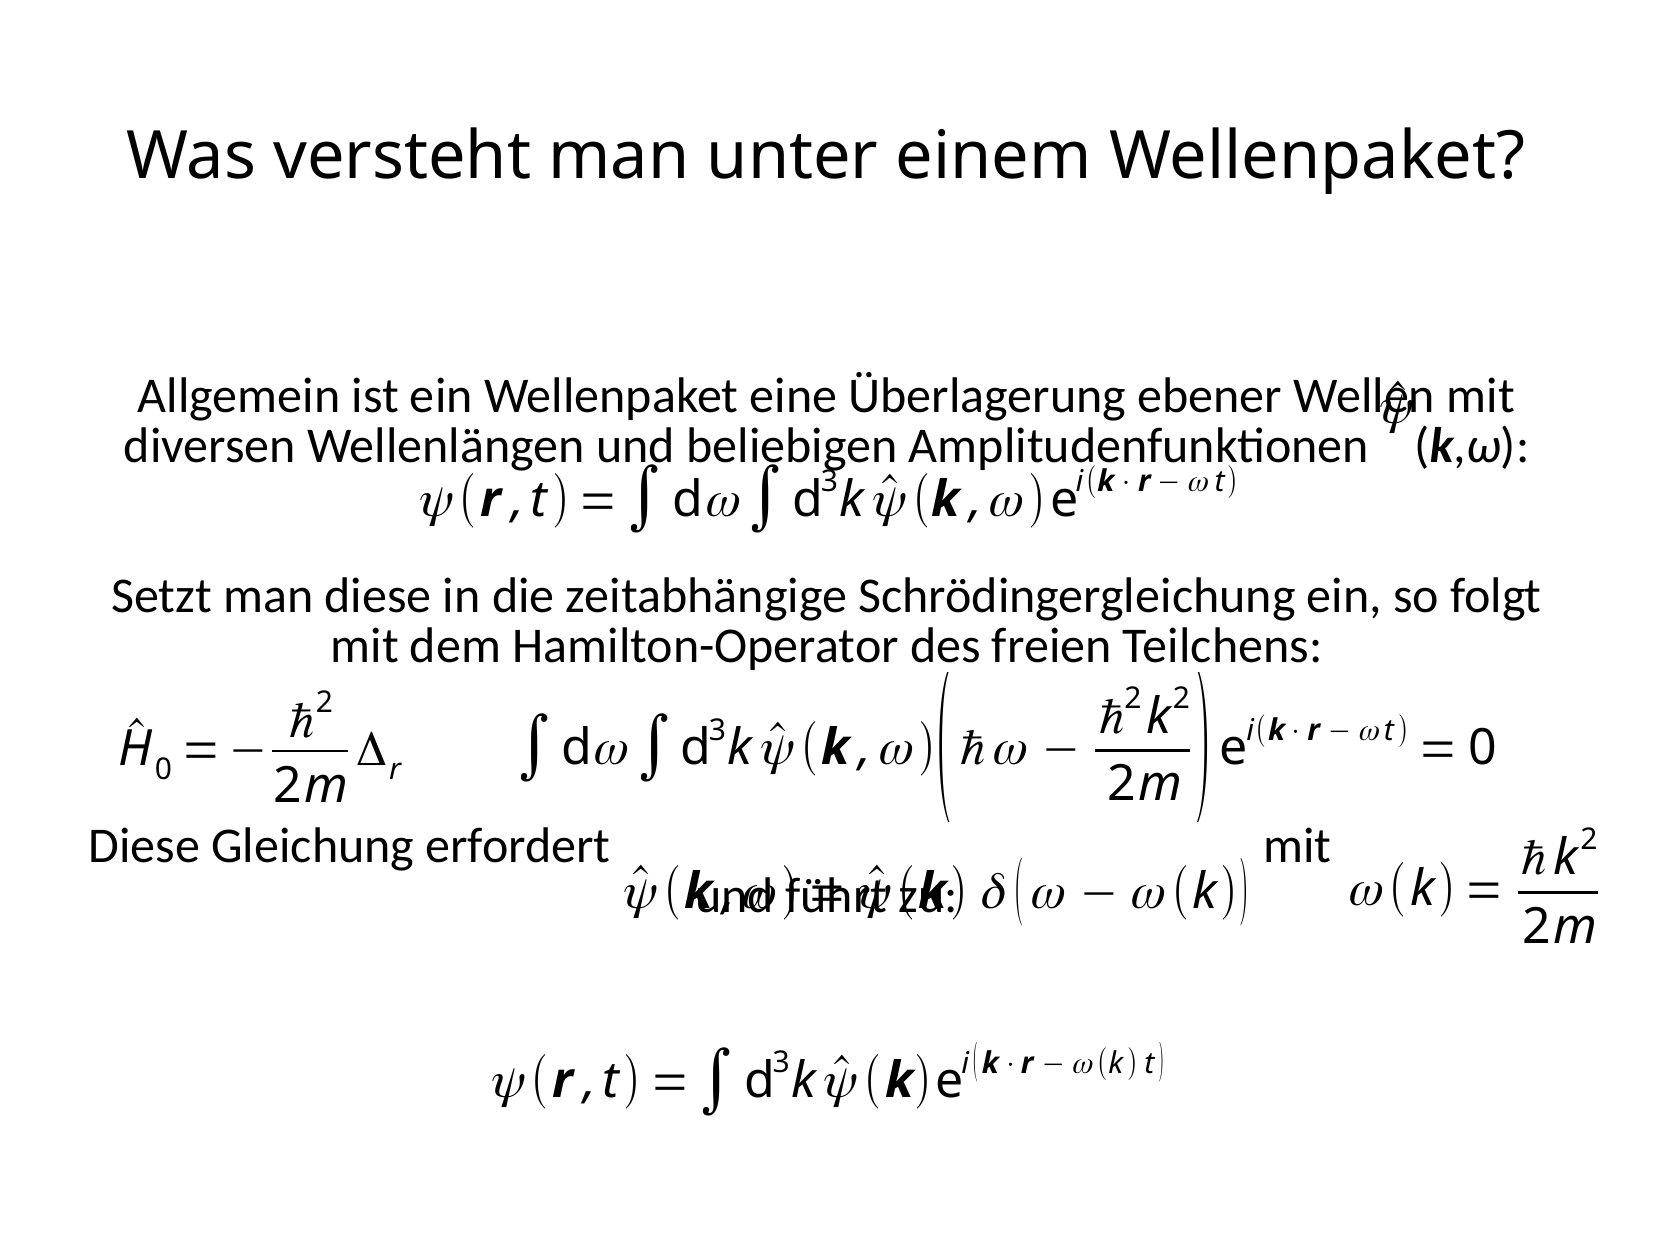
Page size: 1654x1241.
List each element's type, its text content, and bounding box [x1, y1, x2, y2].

subtitle Allgemein ist ein Wellenpaket eine Überlagerung ebener Wellen mit diversen Wellenlängen und beliebigen Amplitudenfunktionen (k,ω): Setzt man diese in die zeitabhängige Schrödingergleichung ein, so folgt mit dem Hamilton-Operator des freien Teilchens: Diese Gleichung erfordert mit und führt zu: [82, 290, 1571, 1010]
chart [507, 672, 1607, 957]
chart [112, 683, 408, 816]
chart [1370, 378, 1423, 437]
chart [614, 858, 1259, 926]
chart [409, 461, 1244, 537]
title Was versteht man unter einem Wellenpaket? [82, 49, 1571, 257]
chart [481, 1042, 1172, 1119]
